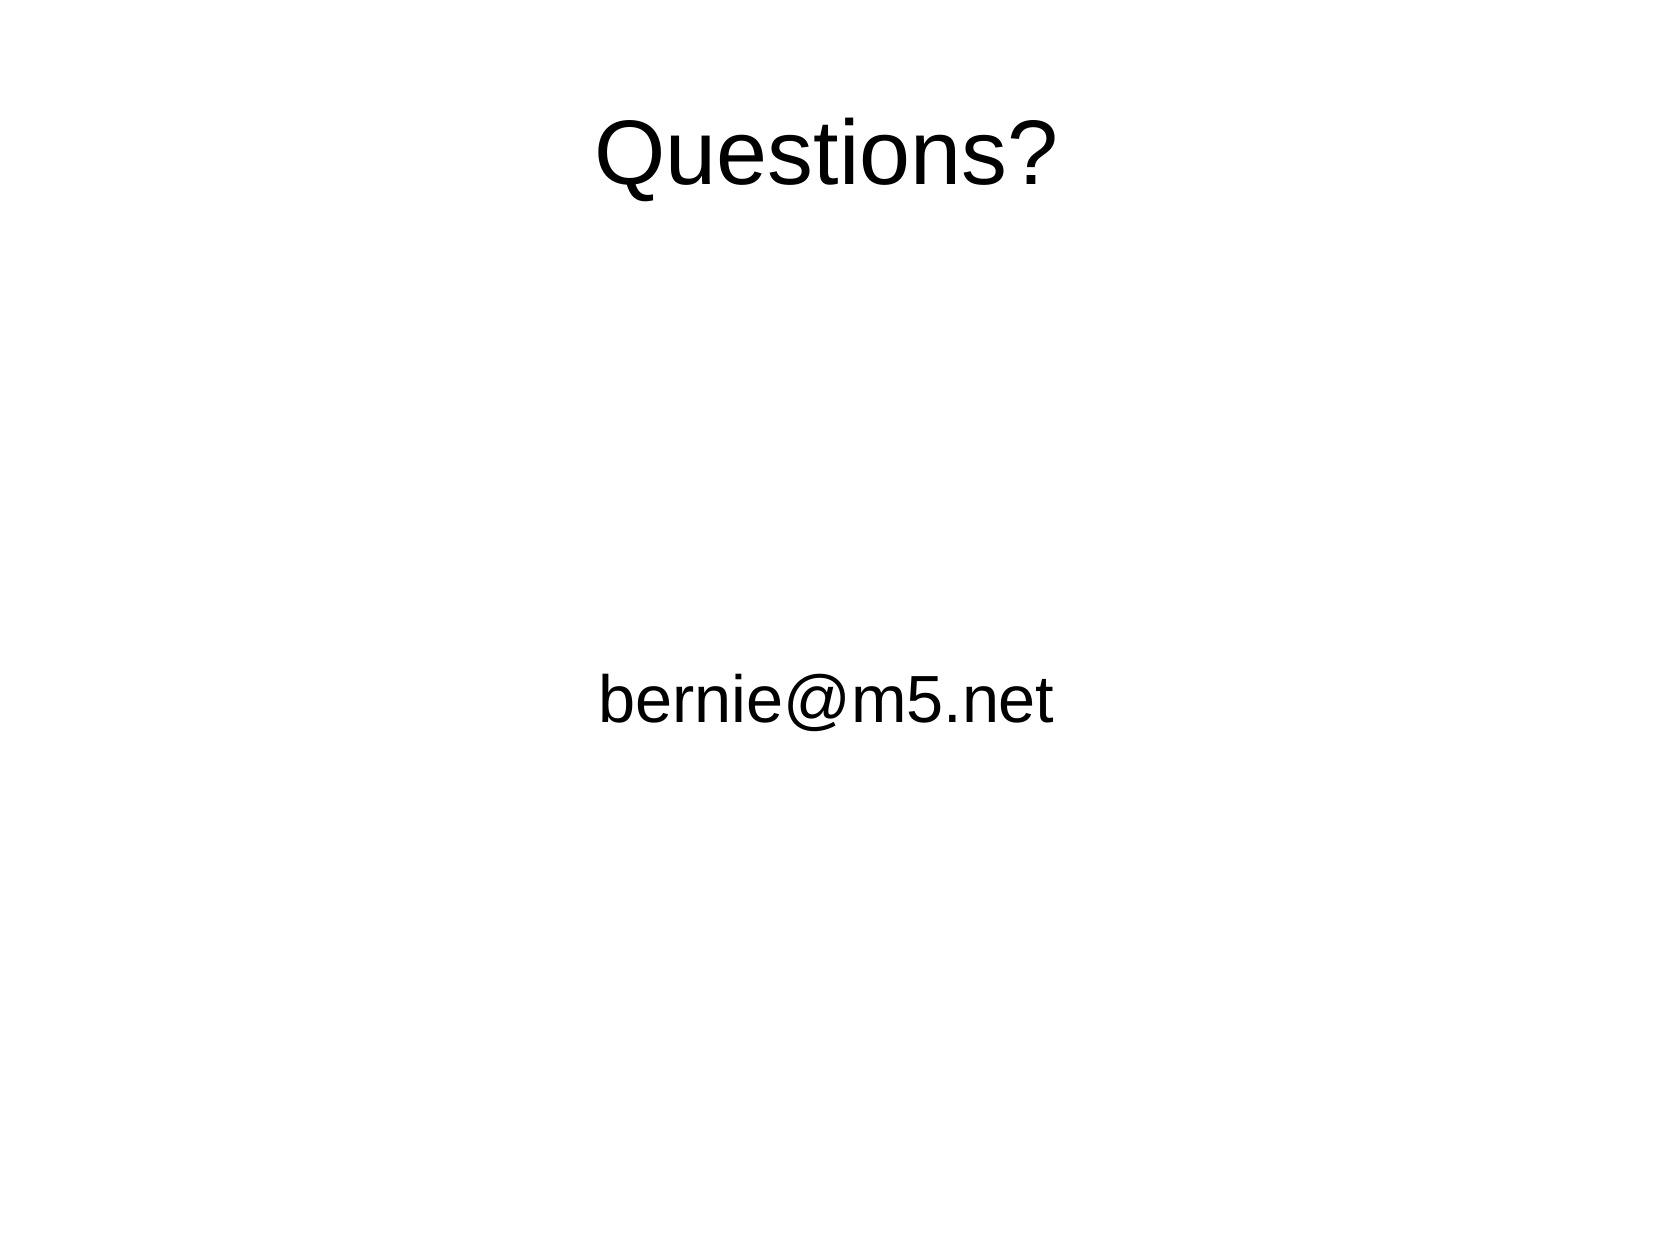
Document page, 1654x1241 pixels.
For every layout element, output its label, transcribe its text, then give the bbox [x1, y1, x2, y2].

subtitle bernie@m5.net [82, 290, 1571, 1109]
title Questions? [82, 49, 1571, 257]
